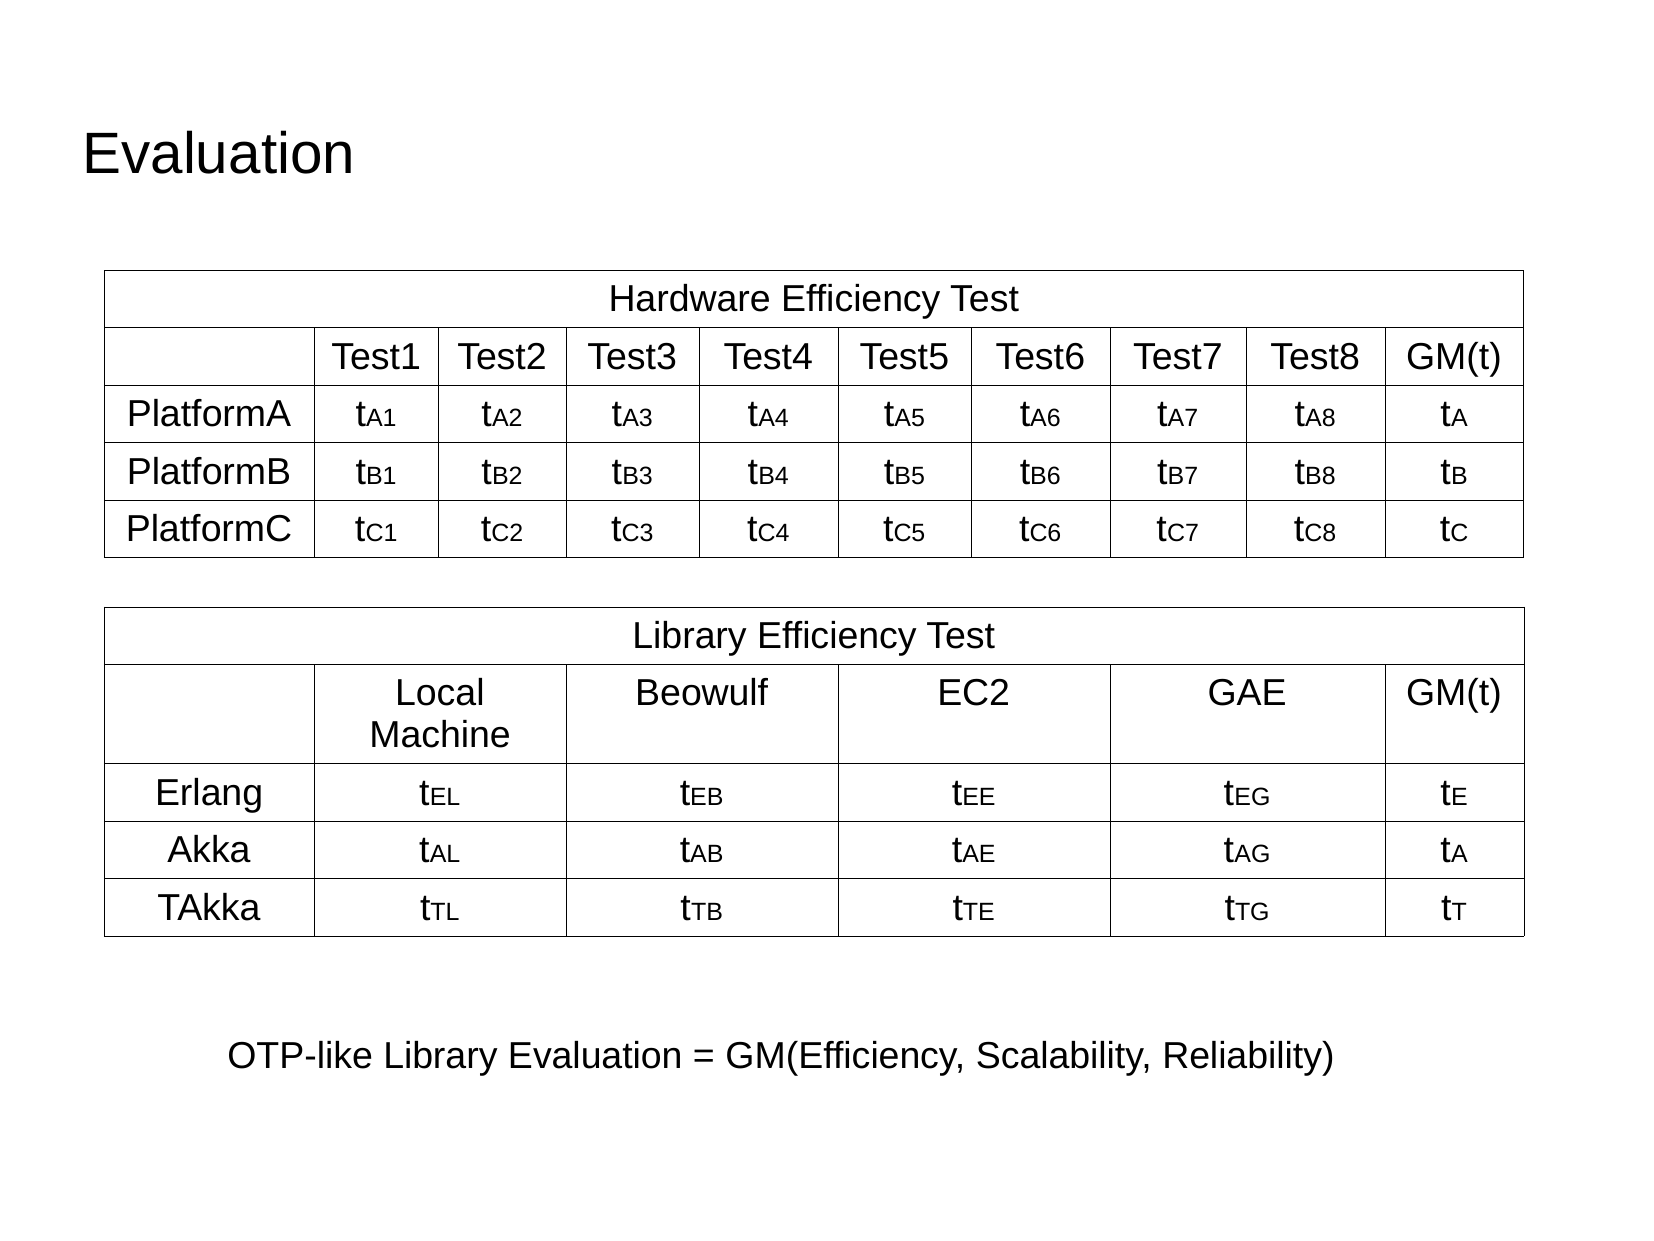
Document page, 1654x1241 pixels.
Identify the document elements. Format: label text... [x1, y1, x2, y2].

table_cell tB [1386, 443, 1523, 500]
table_cell tA [1386, 386, 1523, 442]
table_cell tAL [315, 822, 566, 878]
table_cell tEG [1111, 764, 1385, 821]
table_cell tC2 [439, 501, 566, 557]
table_cell tEB [567, 764, 838, 821]
table_cell tA4 [700, 386, 838, 442]
table_cell tC [1386, 501, 1523, 557]
table_cell Test5 [839, 328, 971, 385]
table_cell tEL [315, 764, 566, 821]
table_cell tC1 [315, 501, 438, 557]
table_cell tA1 [315, 386, 438, 442]
table_cell tB6 [972, 443, 1110, 500]
table_cell Test4 [700, 328, 838, 385]
table_cell Erlang [105, 764, 314, 821]
table_cell tA [1386, 822, 1524, 878]
table_cell tA7 [1111, 386, 1246, 442]
table_cell tB7 [1111, 443, 1246, 500]
title Evaluation [82, 49, 1571, 257]
table_header Library Efficiency Test [105, 608, 1524, 664]
table_cell tA3 [567, 386, 699, 442]
table_cell tB1 [315, 443, 438, 500]
table_cell tE [1386, 764, 1524, 821]
table_cell tT [1386, 879, 1524, 936]
text_box OTP-like Library Evaluation = GM(Efficiency, Scalability, Reliability) [212, 1027, 1394, 1085]
table_cell Test8 [1247, 328, 1385, 385]
table_cell TAkka [105, 879, 314, 936]
table_cell EC2 [839, 665, 1110, 763]
table_cell tC8 [1247, 501, 1385, 557]
table_cell GM(t) [1386, 328, 1523, 385]
table_cell tAG [1111, 822, 1385, 878]
table_cell tEE [839, 764, 1110, 821]
table_cell tTB [567, 879, 838, 936]
table_cell PlatformB [105, 443, 314, 500]
table_cell tA6 [972, 386, 1110, 442]
table_cell Test3 [567, 328, 699, 385]
table_cell tC3 [567, 501, 699, 557]
table_cell tTE [839, 879, 1110, 936]
table_cell tB8 [1247, 443, 1385, 500]
table_cell Test2 [439, 328, 566, 385]
table_header Hardware Efficiency Test [105, 271, 1523, 327]
table_cell tA8 [1247, 386, 1385, 442]
table_cell tB5 [839, 443, 971, 500]
table_cell tTG [1111, 879, 1385, 936]
table_cell tB3 [567, 443, 699, 500]
table_cell tB4 [700, 443, 838, 500]
table_cell Local Machine [315, 665, 566, 763]
table_cell tC4 [700, 501, 838, 557]
table_cell tC5 [839, 501, 971, 557]
table_cell tC6 [972, 501, 1110, 557]
table_cell Beowulf [567, 665, 838, 763]
table_cell tTL [315, 879, 566, 936]
table_cell [105, 328, 314, 385]
table_cell Akka [105, 822, 314, 878]
table_cell tA5 [839, 386, 971, 442]
table_cell tA2 [439, 386, 566, 442]
table_cell tC7 [1111, 501, 1246, 557]
table_cell Test1 [315, 328, 438, 385]
table_cell PlatformC [105, 501, 314, 557]
table_cell Test6 [972, 328, 1110, 385]
table_cell tB2 [439, 443, 566, 500]
table_cell tAB [567, 822, 838, 878]
table_cell PlatformA [105, 386, 314, 442]
table_cell [105, 665, 314, 763]
table_cell tAE [839, 822, 1110, 878]
table_cell Test7 [1111, 328, 1246, 385]
table_cell GAE [1111, 665, 1385, 763]
table_cell GM(t) [1386, 665, 1524, 763]
